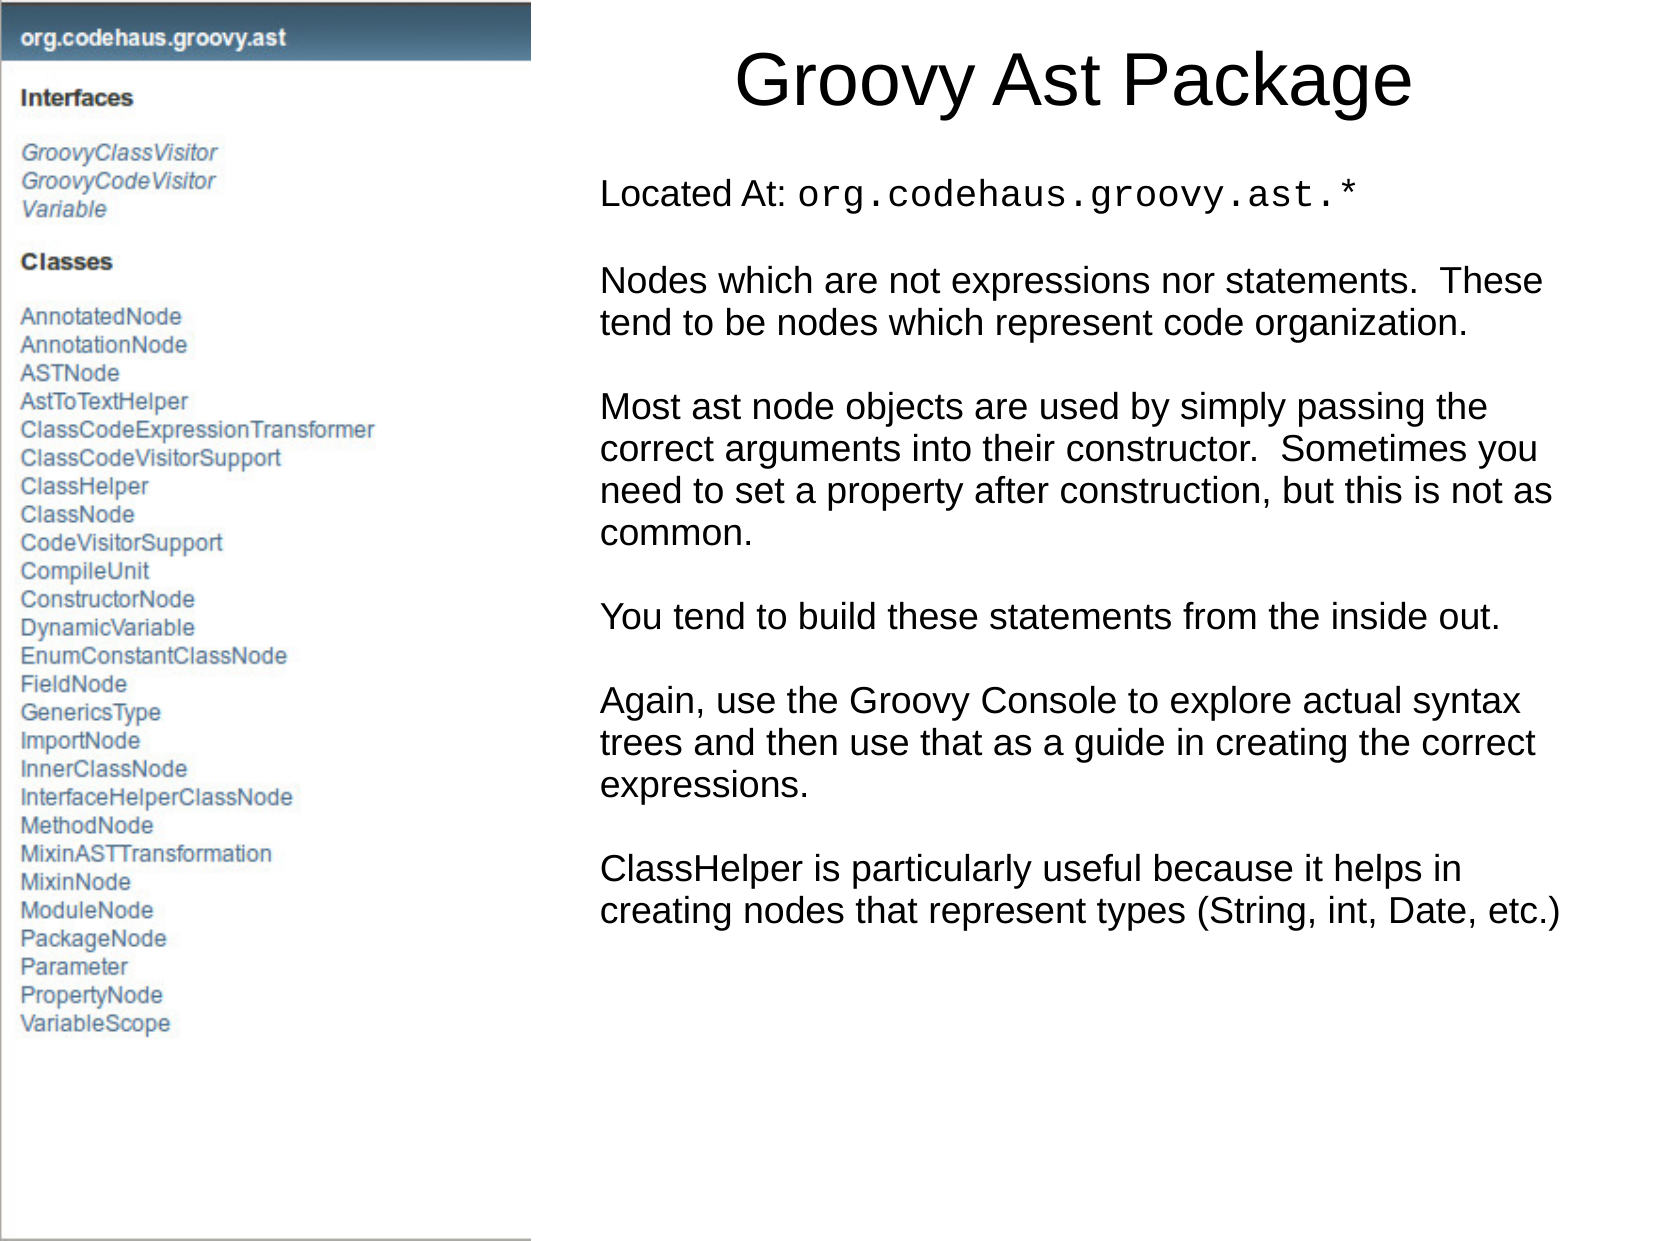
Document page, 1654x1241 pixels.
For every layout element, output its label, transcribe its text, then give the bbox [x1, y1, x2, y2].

text_box Groovy Ast Package [720, 30, 1486, 129]
text_box Located At: org.codehaus.groovy.ast.* Nodes which are not expressions nor statements. These tend to be nodes which represent code organization. Most ast node objects are used by simply passing the correct arguments into their constructor. Sometimes you need to set a property after construction, but this is not as common. You tend to build these statements from the inside out. Again, use the Groovy Console to explore actual syntax trees and then use that as a guide in creating the correct expressions. ClassHelper is particularly useful because it helps in creating nodes that represent types (String, int, Date, etc.) [585, 165, 1606, 939]
picture [0, 0, 531, 1241]
